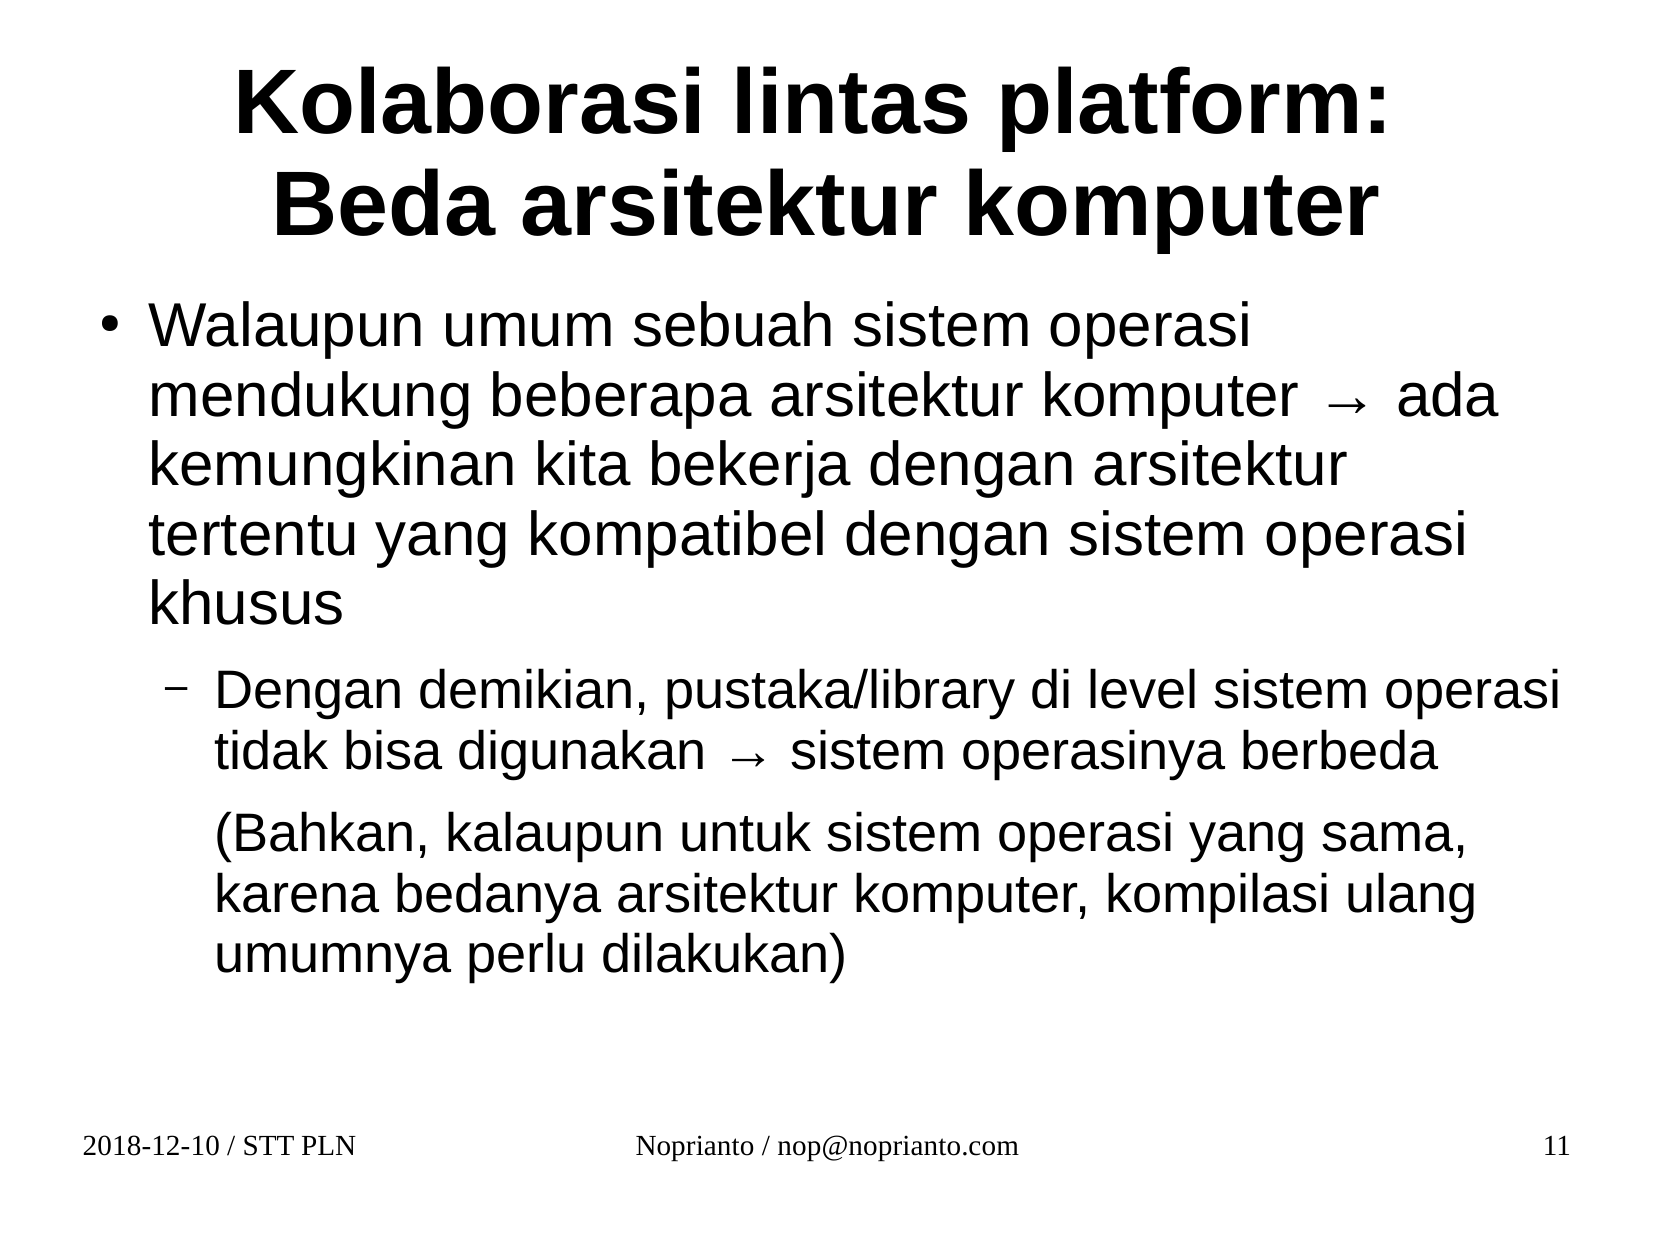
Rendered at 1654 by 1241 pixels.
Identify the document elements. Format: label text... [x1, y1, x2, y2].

list Walaupun umum sebuah sistem operasi mendukung beberapa arsitektur komputer → ada kemungkinan kita bekerja dengan arsitektur tertentu yang kompatibel dengan sistem operasi khusus Dengan demikian, pustaka/library di level sistem operasi tidak bisa digunakan → sistem operasinya berbeda (Bahkan, kalaupun untuk sistem operasi yang sama, karena bedanya arsitektur komputer, kompilasi ulang umumnya perlu dilakukan) [82, 290, 1571, 1010]
title Kolaborasi lintas platform: Beda arsitektur komputer [82, 49, 1571, 257]
